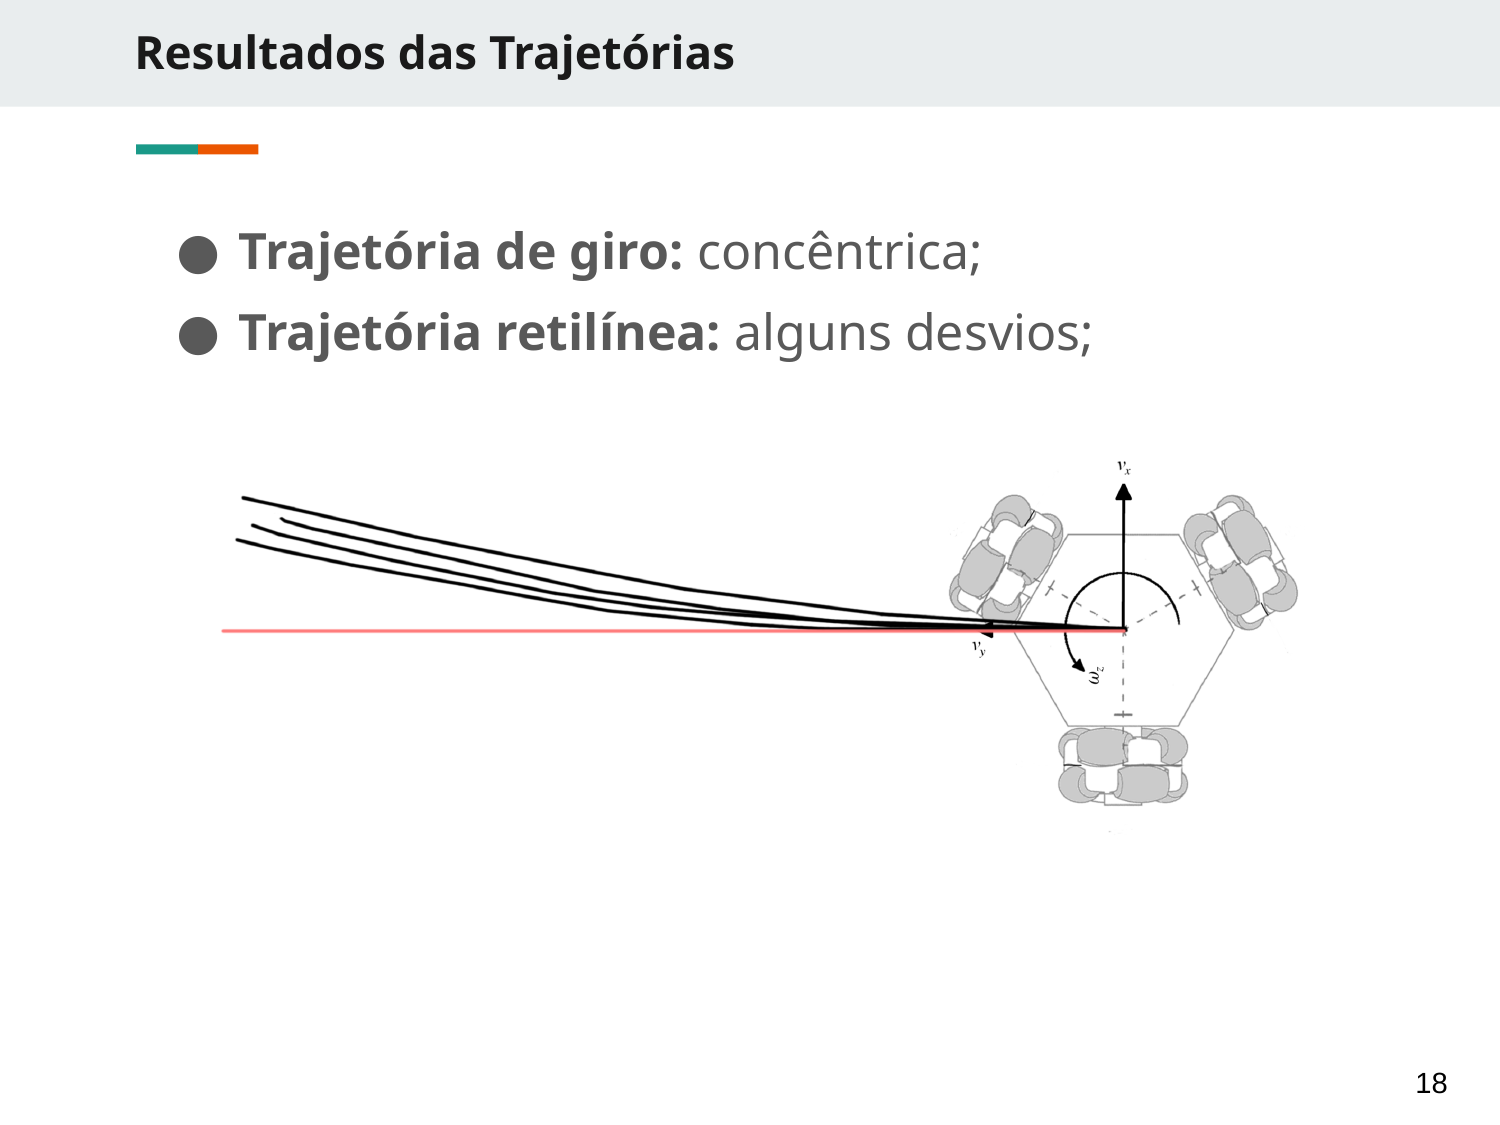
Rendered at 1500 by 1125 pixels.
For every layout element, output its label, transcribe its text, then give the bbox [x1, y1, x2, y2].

list Trajetória de giro: concêntrica; Trajetória retilínea: alguns desvios; [148, 204, 1393, 392]
picture [170, 426, 1330, 850]
title Resultados das Trajetórias [119, 8, 1381, 126]
slide_number 18 [1400, 1038, 1491, 1125]
